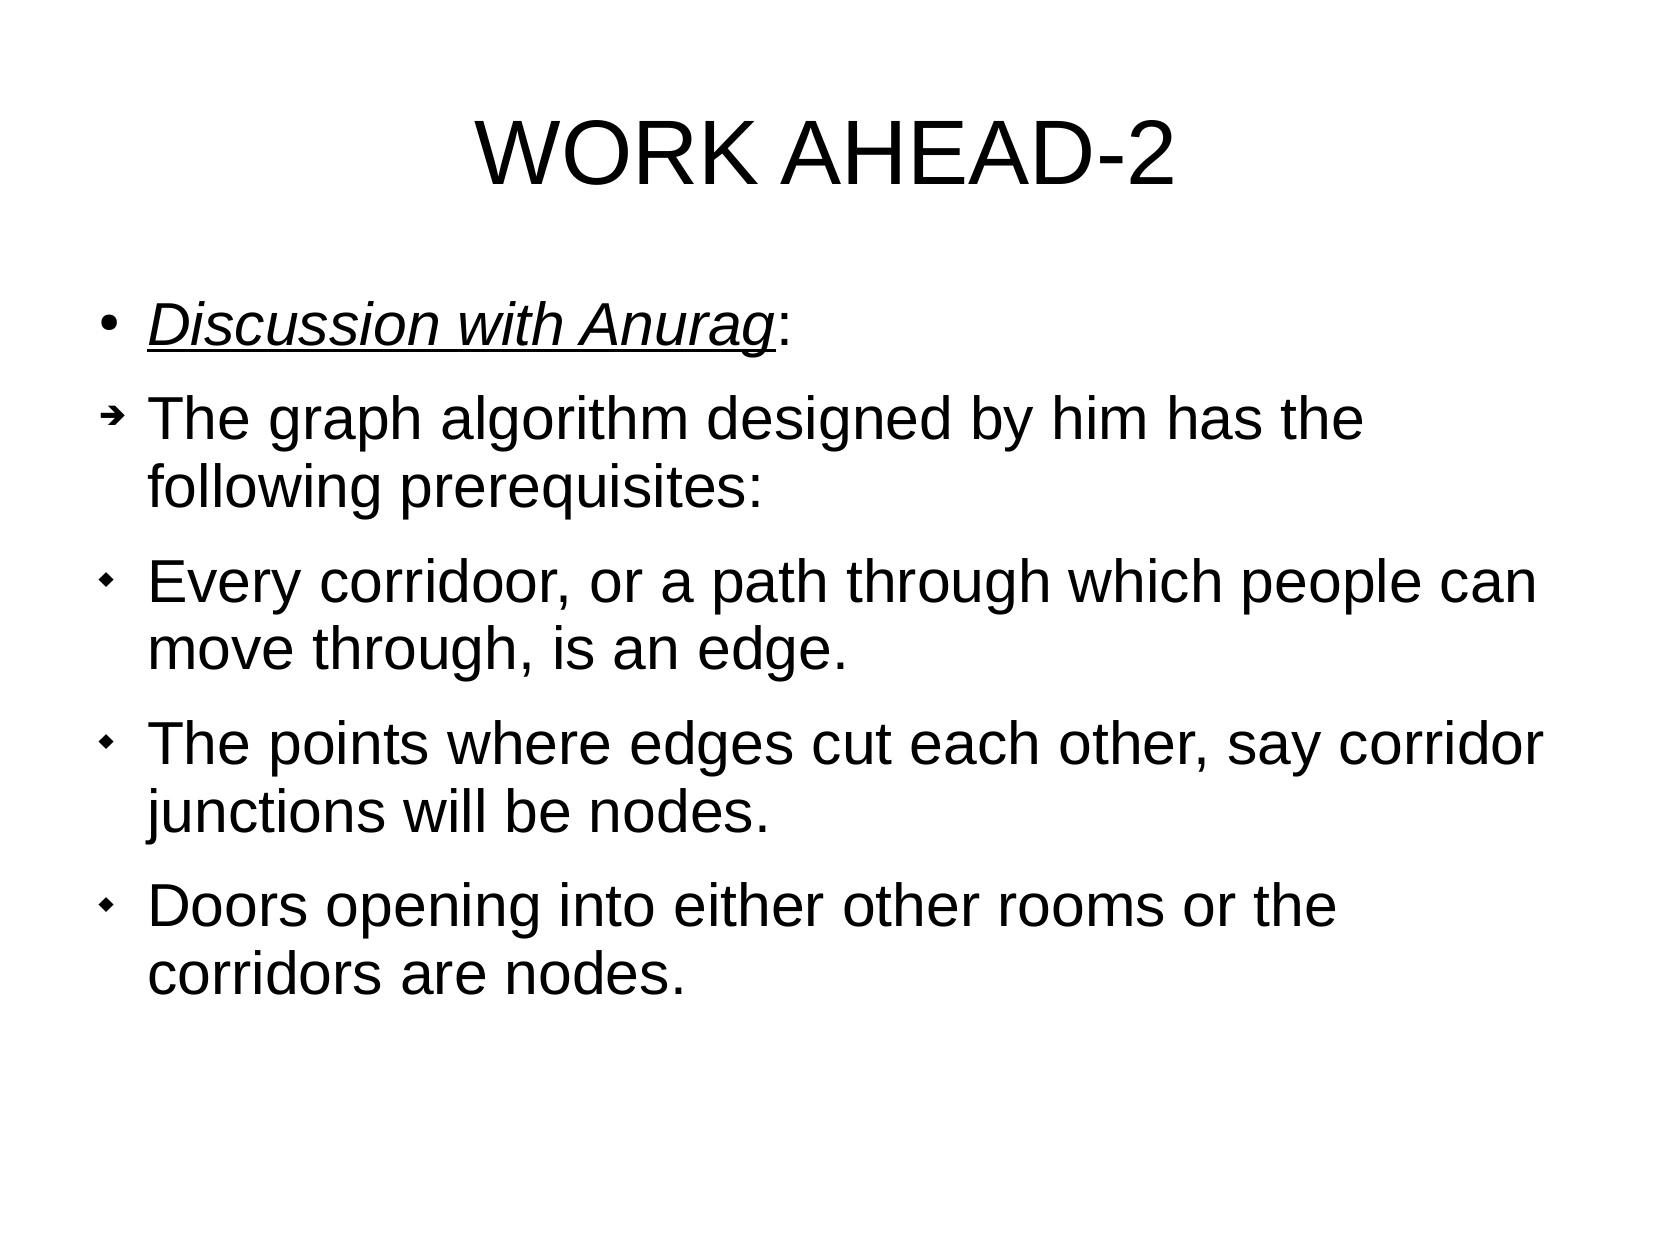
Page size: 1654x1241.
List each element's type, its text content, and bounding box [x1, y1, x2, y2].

title WORK AHEAD-2 [82, 49, 1571, 257]
list Discussion with Anurag: The graph algorithm designed by him has the following prerequisites: Every corridoor, or a path through which people can move through, is an edge. The points where edges cut each other, say corridor junctions will be nodes. Doors opening into either other rooms or the corridors are nodes. [82, 290, 1571, 1010]
